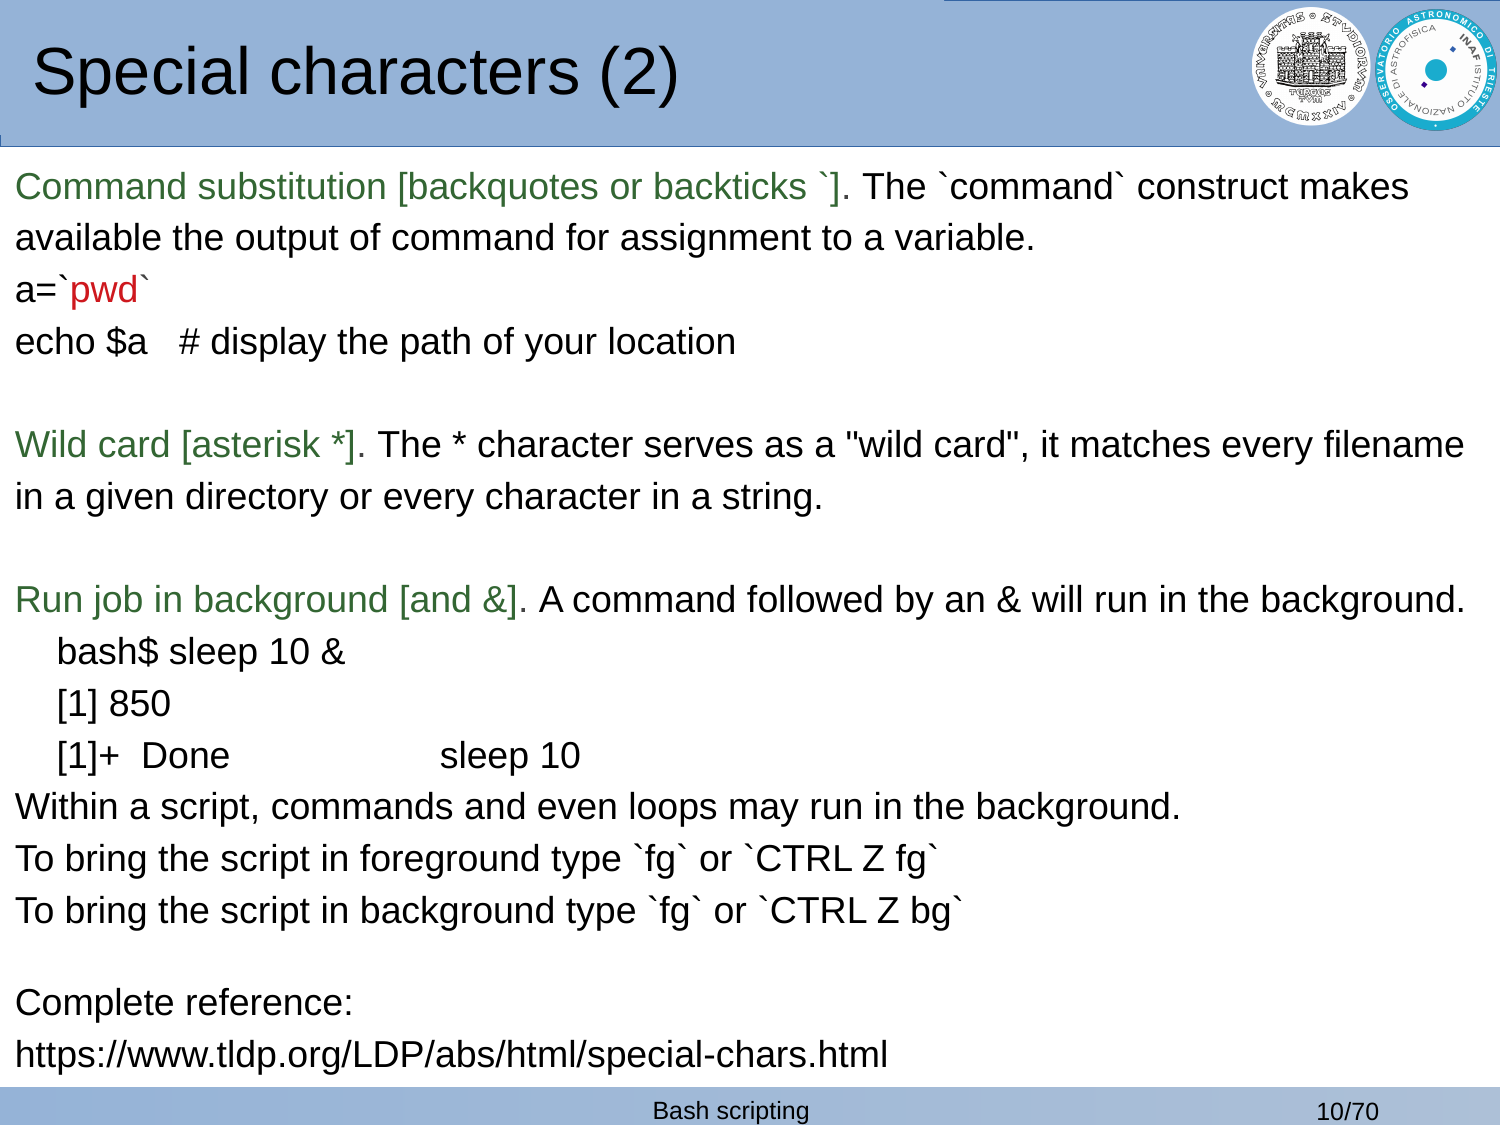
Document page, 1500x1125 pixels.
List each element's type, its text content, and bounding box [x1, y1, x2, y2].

text_box Special characters (2) [0, 0, 945, 135]
title Traditional service delivery [945, 0, 1500, 135]
picture [1352, 135, 1500, 147]
list Command substitution [backquotes or backticks `]. The `command` construct makes available the output of command for assignment to a variable. a=`pwd` echo $a # display the path of your location Wild card [asterisk *]. The * character serves as a "wild card", it matches every filename in a given directory or every character in a string. Run job in background [and &]. A command followed by an & will run in the background. bash$ sleep 10 & [1] 850 [1]+ Done sleep 10 Within a script, commands and even loops may run in the background. To bring the script in foreground type `fg` or `CTRL Z fg` To bring the script in background type `fg` or `CTRL Z bg` Complete reference: https://www.tldp.org/LDP/abs/html/special-chars.html [0, 147, 1500, 1066]
